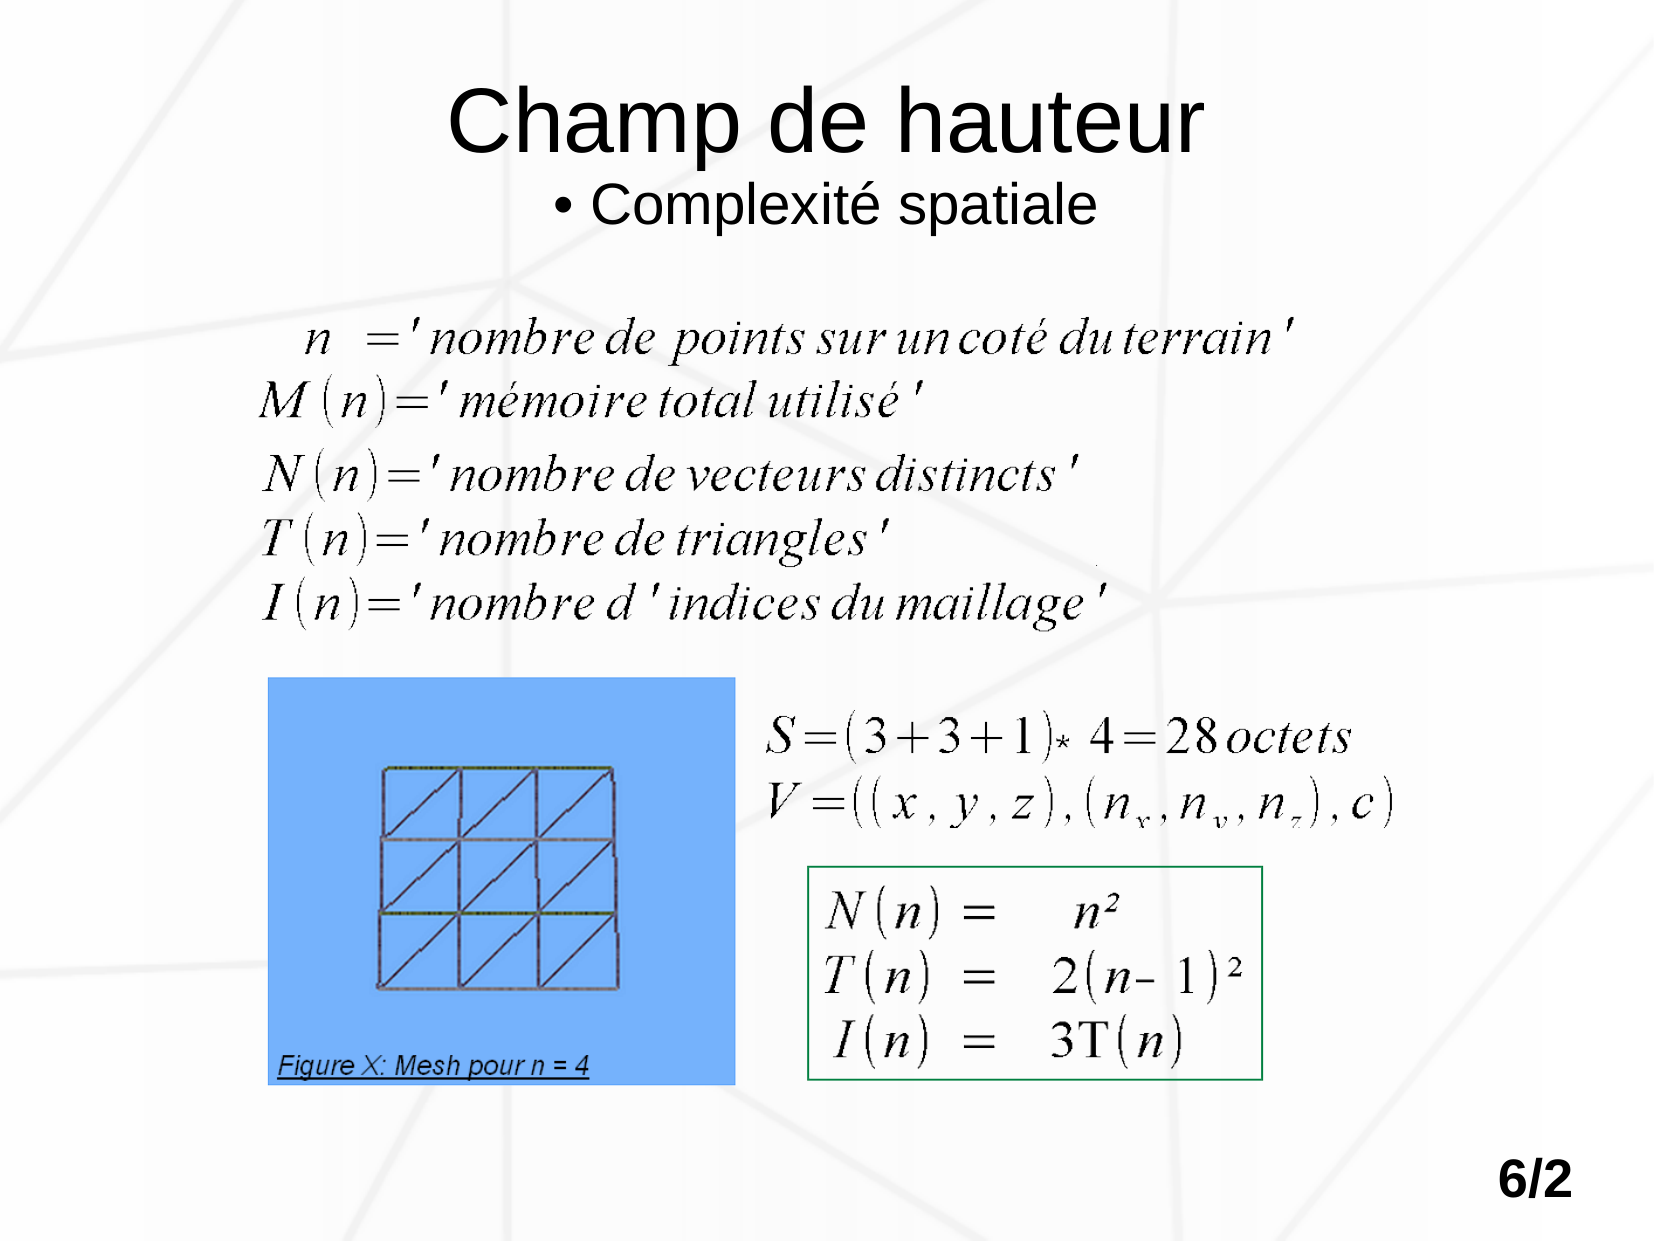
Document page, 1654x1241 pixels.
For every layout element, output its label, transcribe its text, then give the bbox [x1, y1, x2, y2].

text_box <numéro>/2 [1366, 1141, 1654, 1219]
picture [0, 0, 1654, 1241]
title Champ de hauteur • Complexité spatiale [82, 49, 1571, 257]
